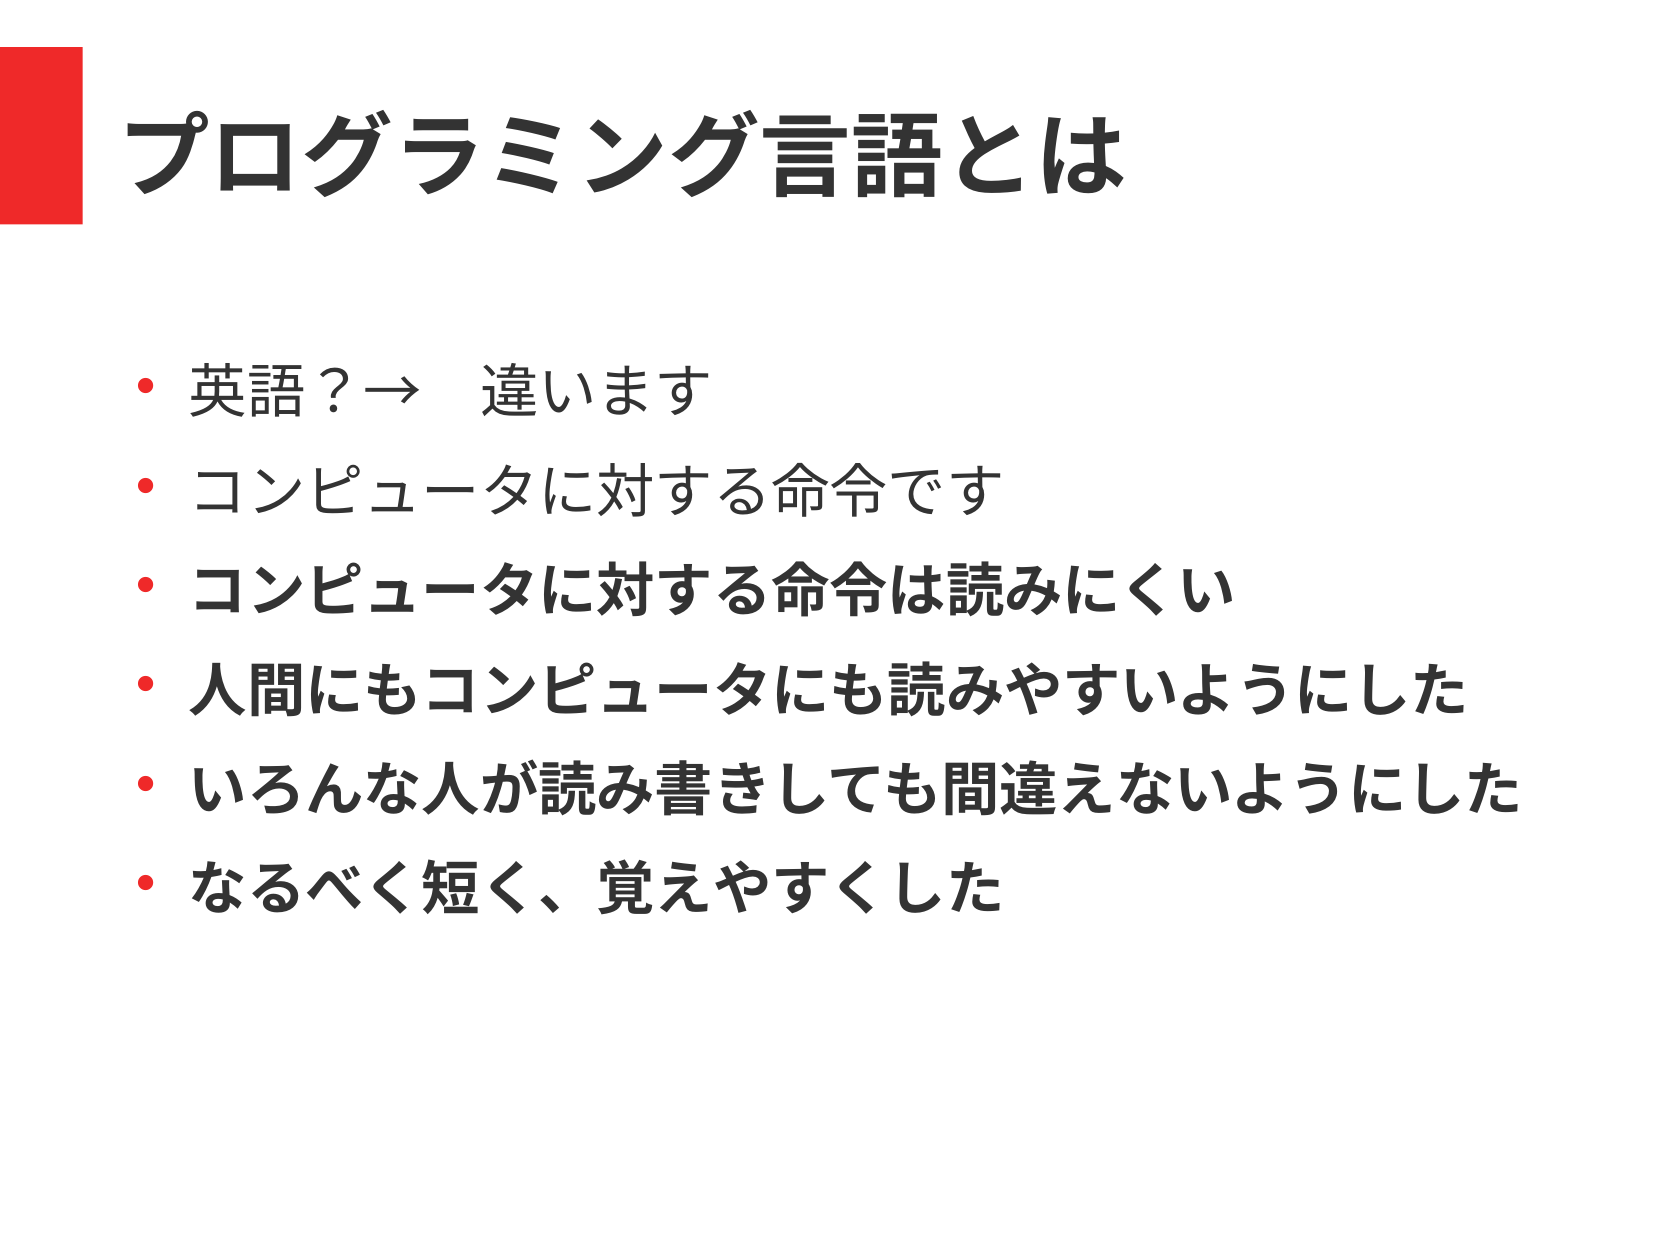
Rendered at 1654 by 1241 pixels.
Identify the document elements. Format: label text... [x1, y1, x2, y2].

text_box 英語？→ 違います コンピュータに対する命令です コンピュータに対する命令は読みにくい 人間にもコンピュータにも読みやすいようにした いろんな人が読み書きしても間違えないようにした なるべく短く、覚えやすくした [118, 354, 1536, 1074]
text_box プログラミング言語とは [118, 49, 1571, 257]
